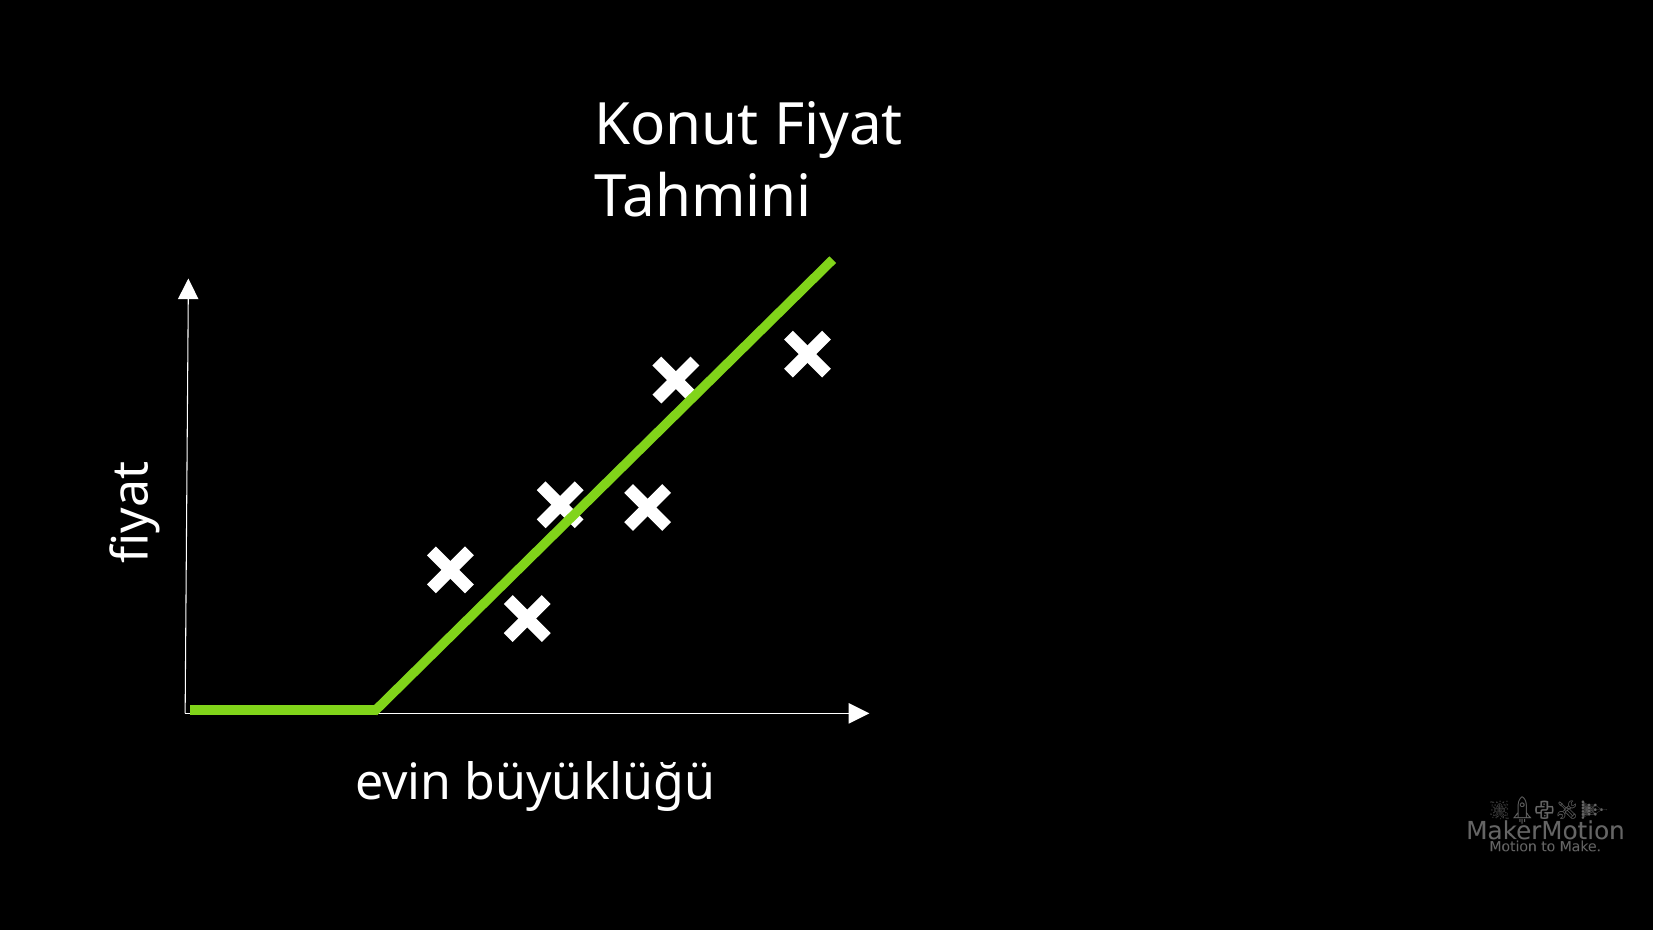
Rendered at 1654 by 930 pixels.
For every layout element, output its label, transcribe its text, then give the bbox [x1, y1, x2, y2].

picture [1440, 719, 1651, 930]
text_box fiyat [90, 446, 166, 578]
text_box evin büyüklüğü [340, 742, 731, 818]
title Konut Fiyat Tahmini [579, 69, 1074, 250]
